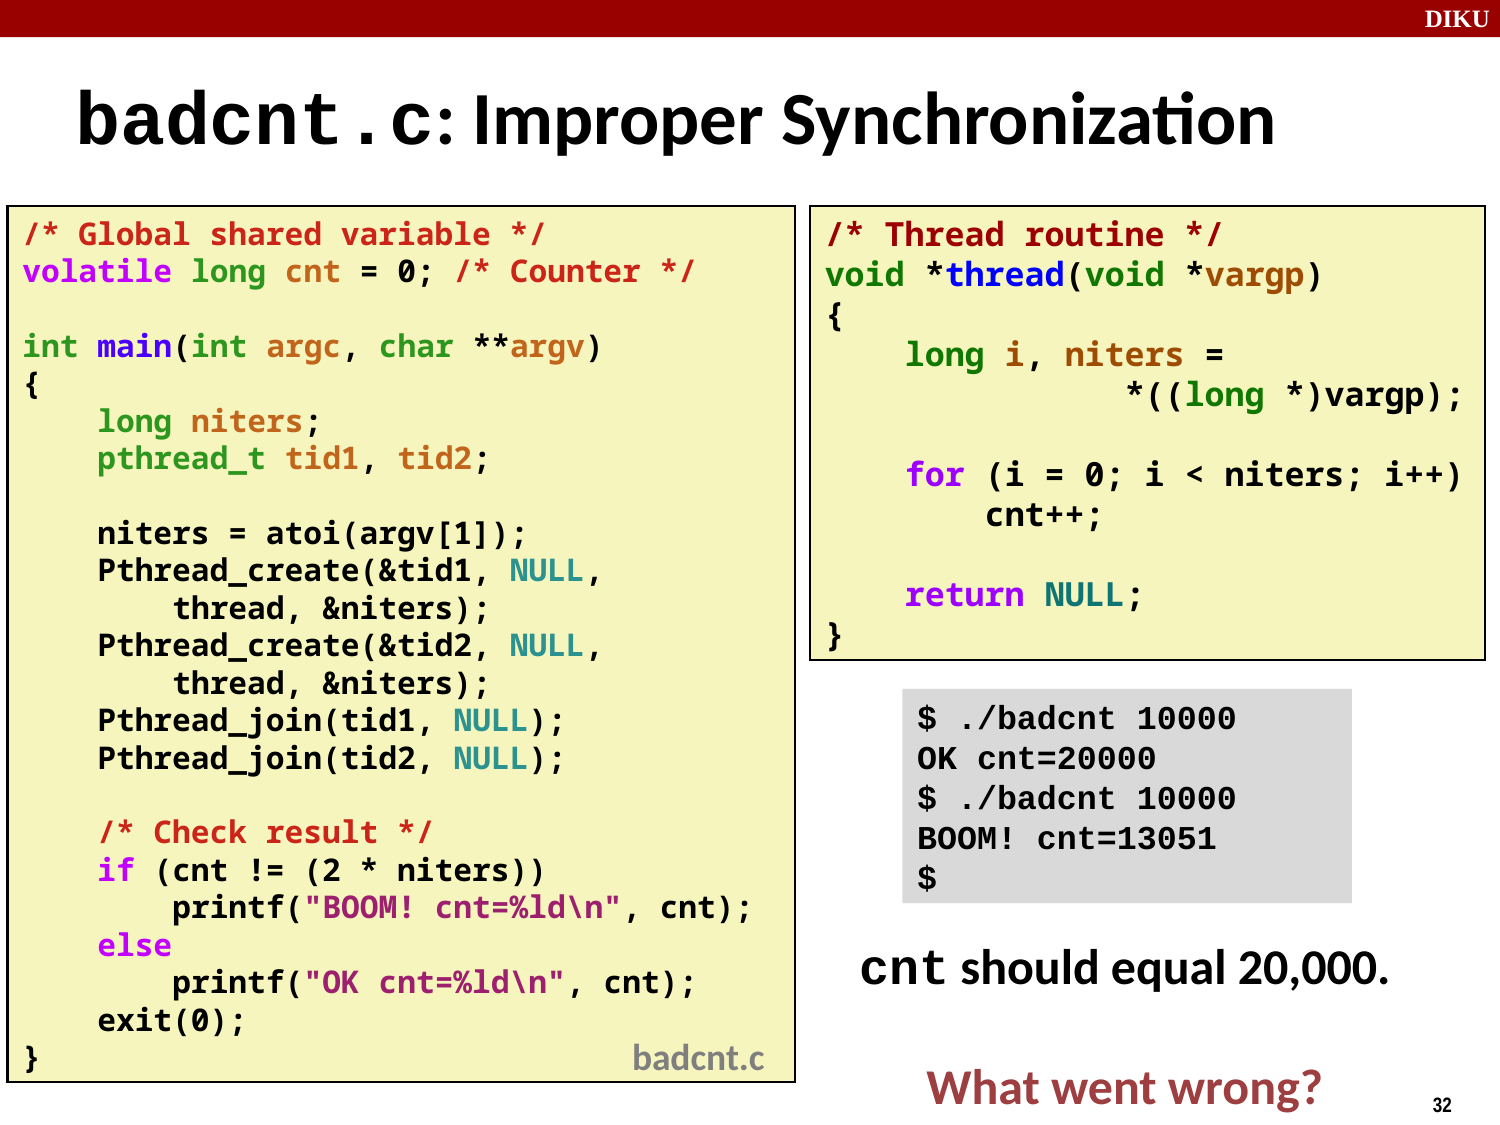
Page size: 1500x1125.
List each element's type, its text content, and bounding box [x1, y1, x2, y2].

text_box cnt should equal 20,000. What went wrong? [837, 934, 1413, 1114]
text_box badcnt.c: Improper Synchronization [60, 24, 1500, 205]
text_box $ ./badcnt 10000 OK cnt=20000 $ ./badcnt 10000 BOOM! cnt=13051 $ [902, 688, 1352, 904]
text_box /* Thread routine */ void *thread(void *vargp) { long i, niters = *((long *)vargp); for (i = 0; i < niters; i++) cnt++; return NULL; } [810, 206, 1486, 660]
text_box badcnt.c [617, 1025, 780, 1085]
text_box /* Global shared variable */ volatile long cnt = 0; /* Counter */ int main(int argc, char **argv) { long niters; pthread_t tid1, tid2; niters = atoi(argv[1]); Pthread_create(&tid1, NULL, thread, &niters); Pthread_create(&tid2, NULL, thread, &niters); Pthread_join(tid1, NULL); Pthread_join(tid2, NULL); /* Check result */ if (cnt != (2 * niters)) printf("BOOM! cnt=%ld\n", cnt); else printf("OK cnt=%ld\n", cnt); exit(0); } [7, 206, 795, 1083]
